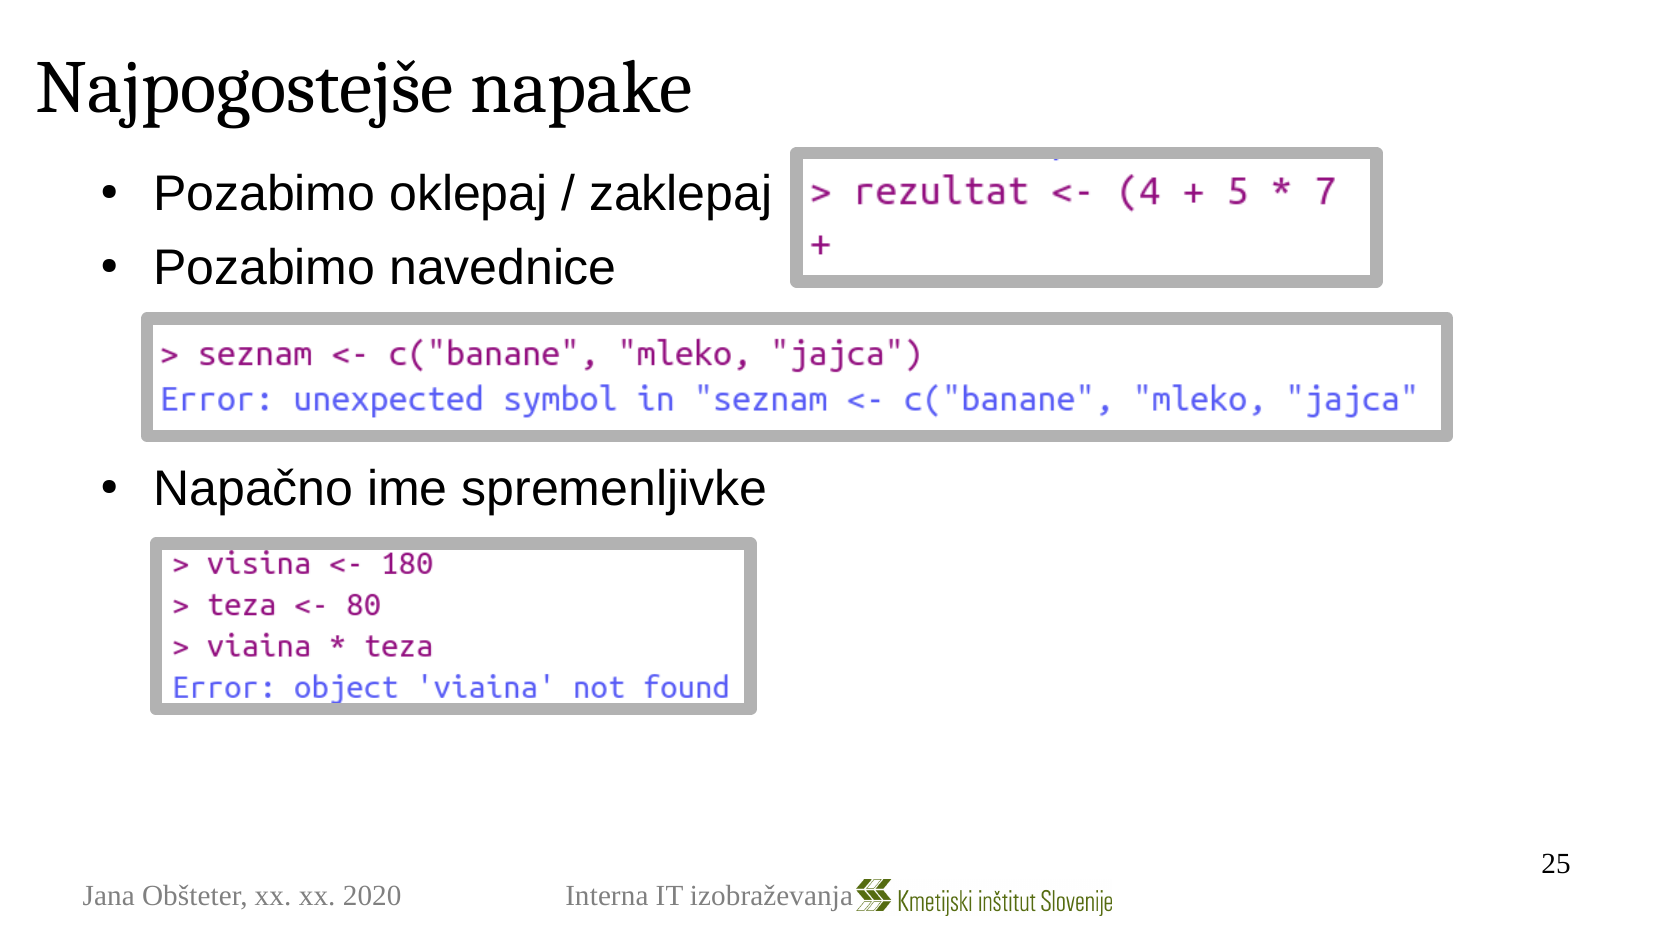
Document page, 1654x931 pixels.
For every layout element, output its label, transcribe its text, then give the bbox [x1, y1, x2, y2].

list Pozabimo oklepaj / zaklepaj Pozabimo navednice Napačno ime spremenljivke [82, 165, 1571, 863]
picture [153, 324, 1441, 430]
picture [162, 549, 745, 703]
picture [802, 159, 1371, 276]
picture [856, 879, 1112, 916]
title Najpogostejše napake [35, 21, 1524, 154]
